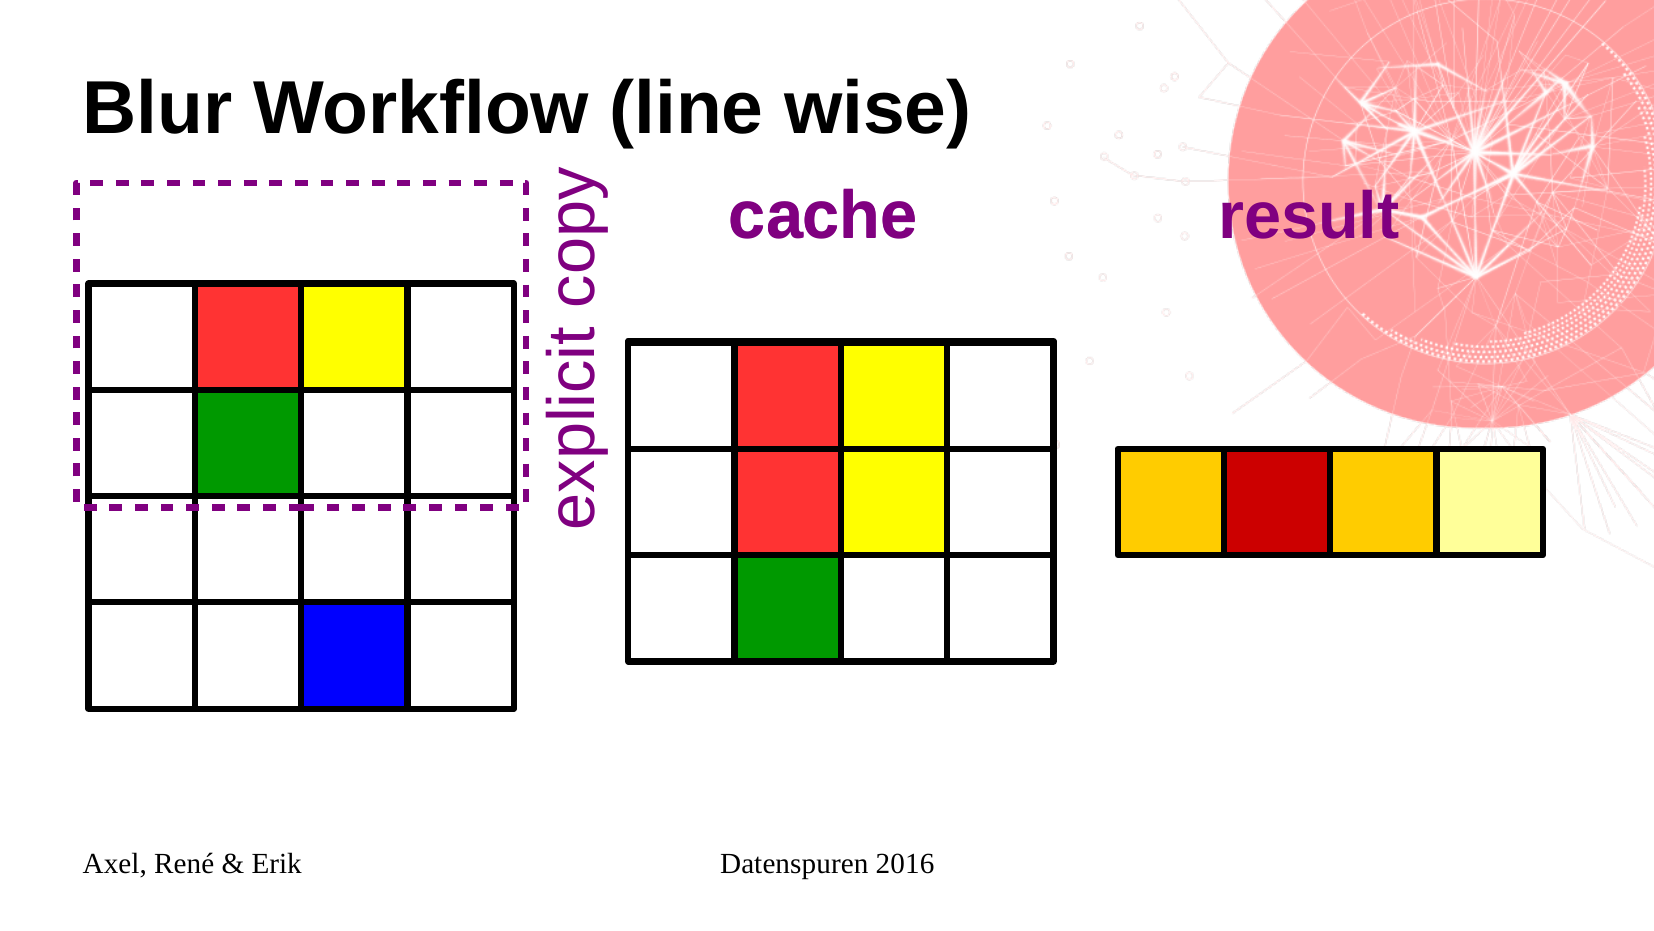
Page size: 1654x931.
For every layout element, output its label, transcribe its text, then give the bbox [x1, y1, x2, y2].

text_box explicit copy [527, 114, 692, 546]
text_box [88, 283, 514, 709]
text_box result [1203, 170, 1485, 261]
text_box [628, 340, 1054, 662]
title Blur Workflow (line wise) [82, 65, 1571, 150]
text_box [1117, 448, 1543, 556]
text_box cache [714, 170, 995, 261]
